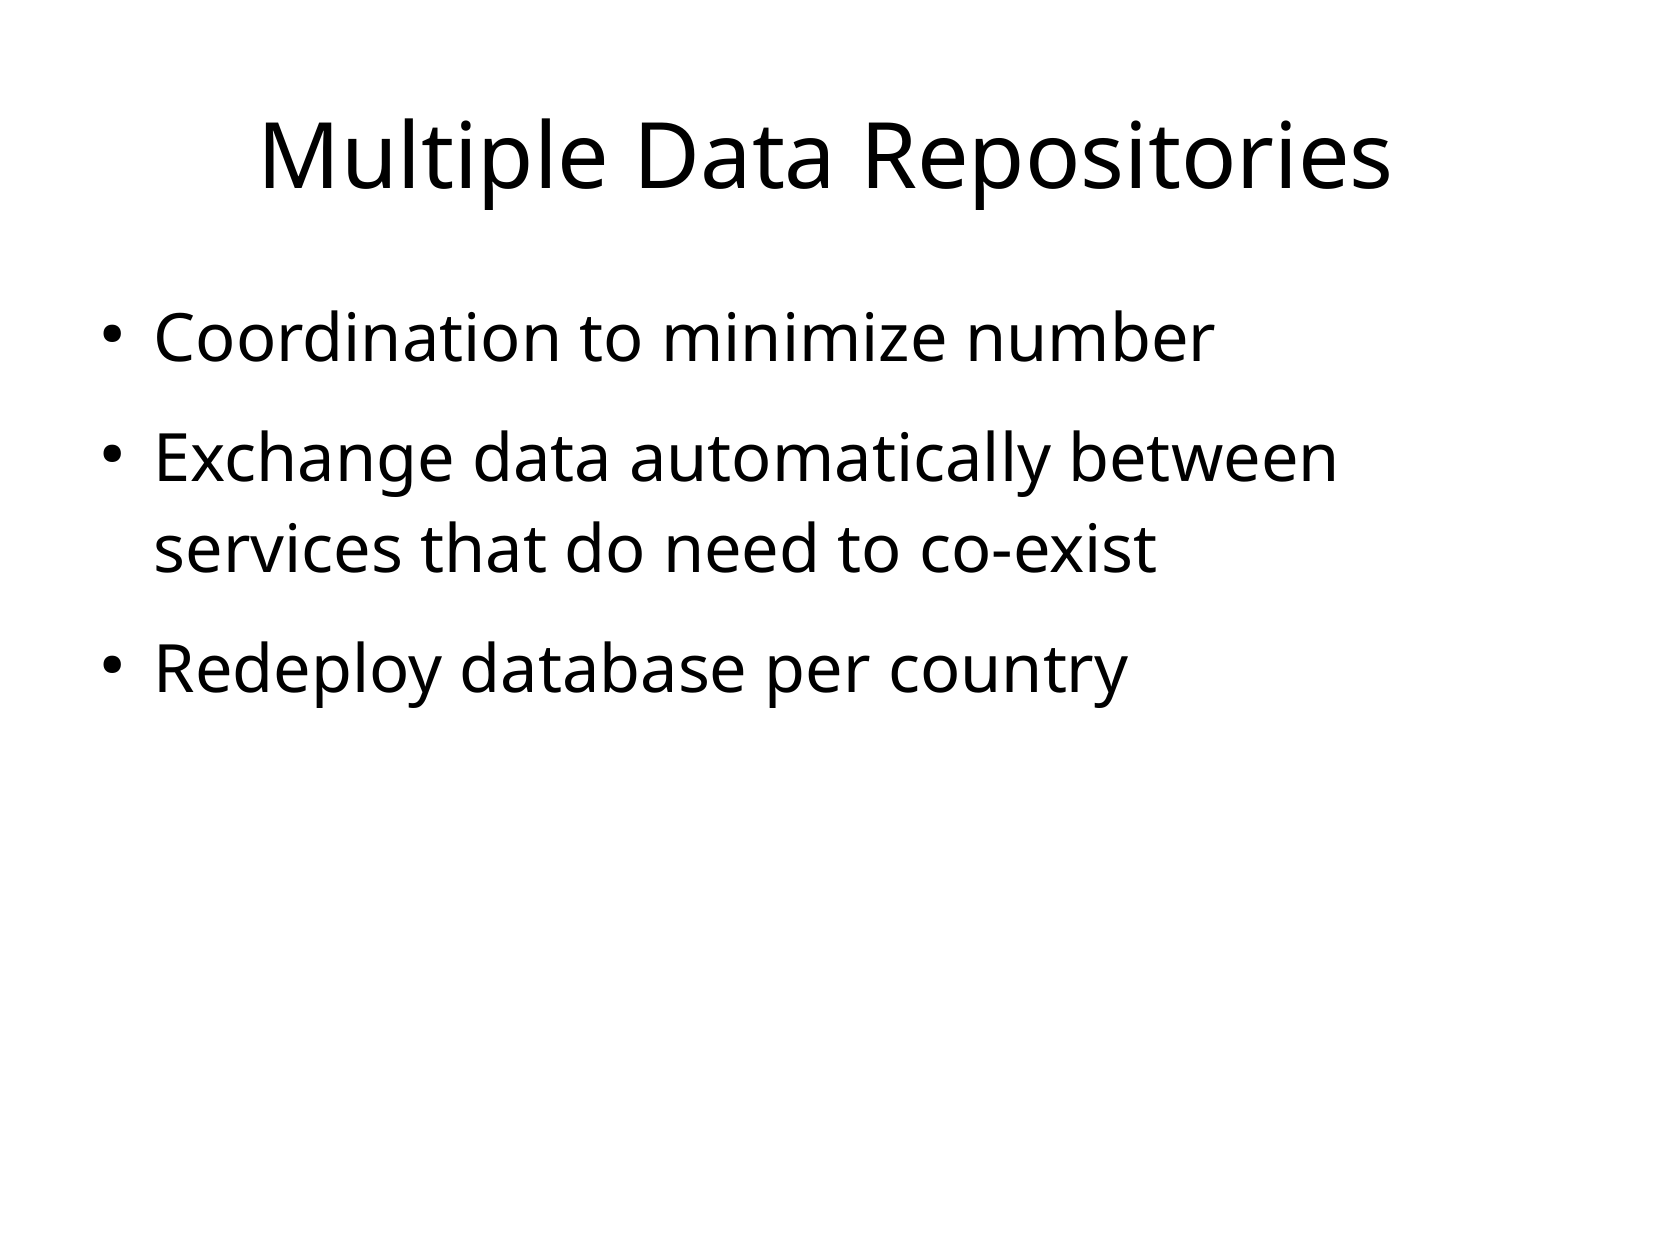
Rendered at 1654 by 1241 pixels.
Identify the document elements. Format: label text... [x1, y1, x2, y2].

list Coordination to minimize number Exchange data automatically between services that do need to co-exist Redeploy database per country [82, 290, 1571, 1010]
title Multiple Data Repositories [82, 49, 1571, 257]
